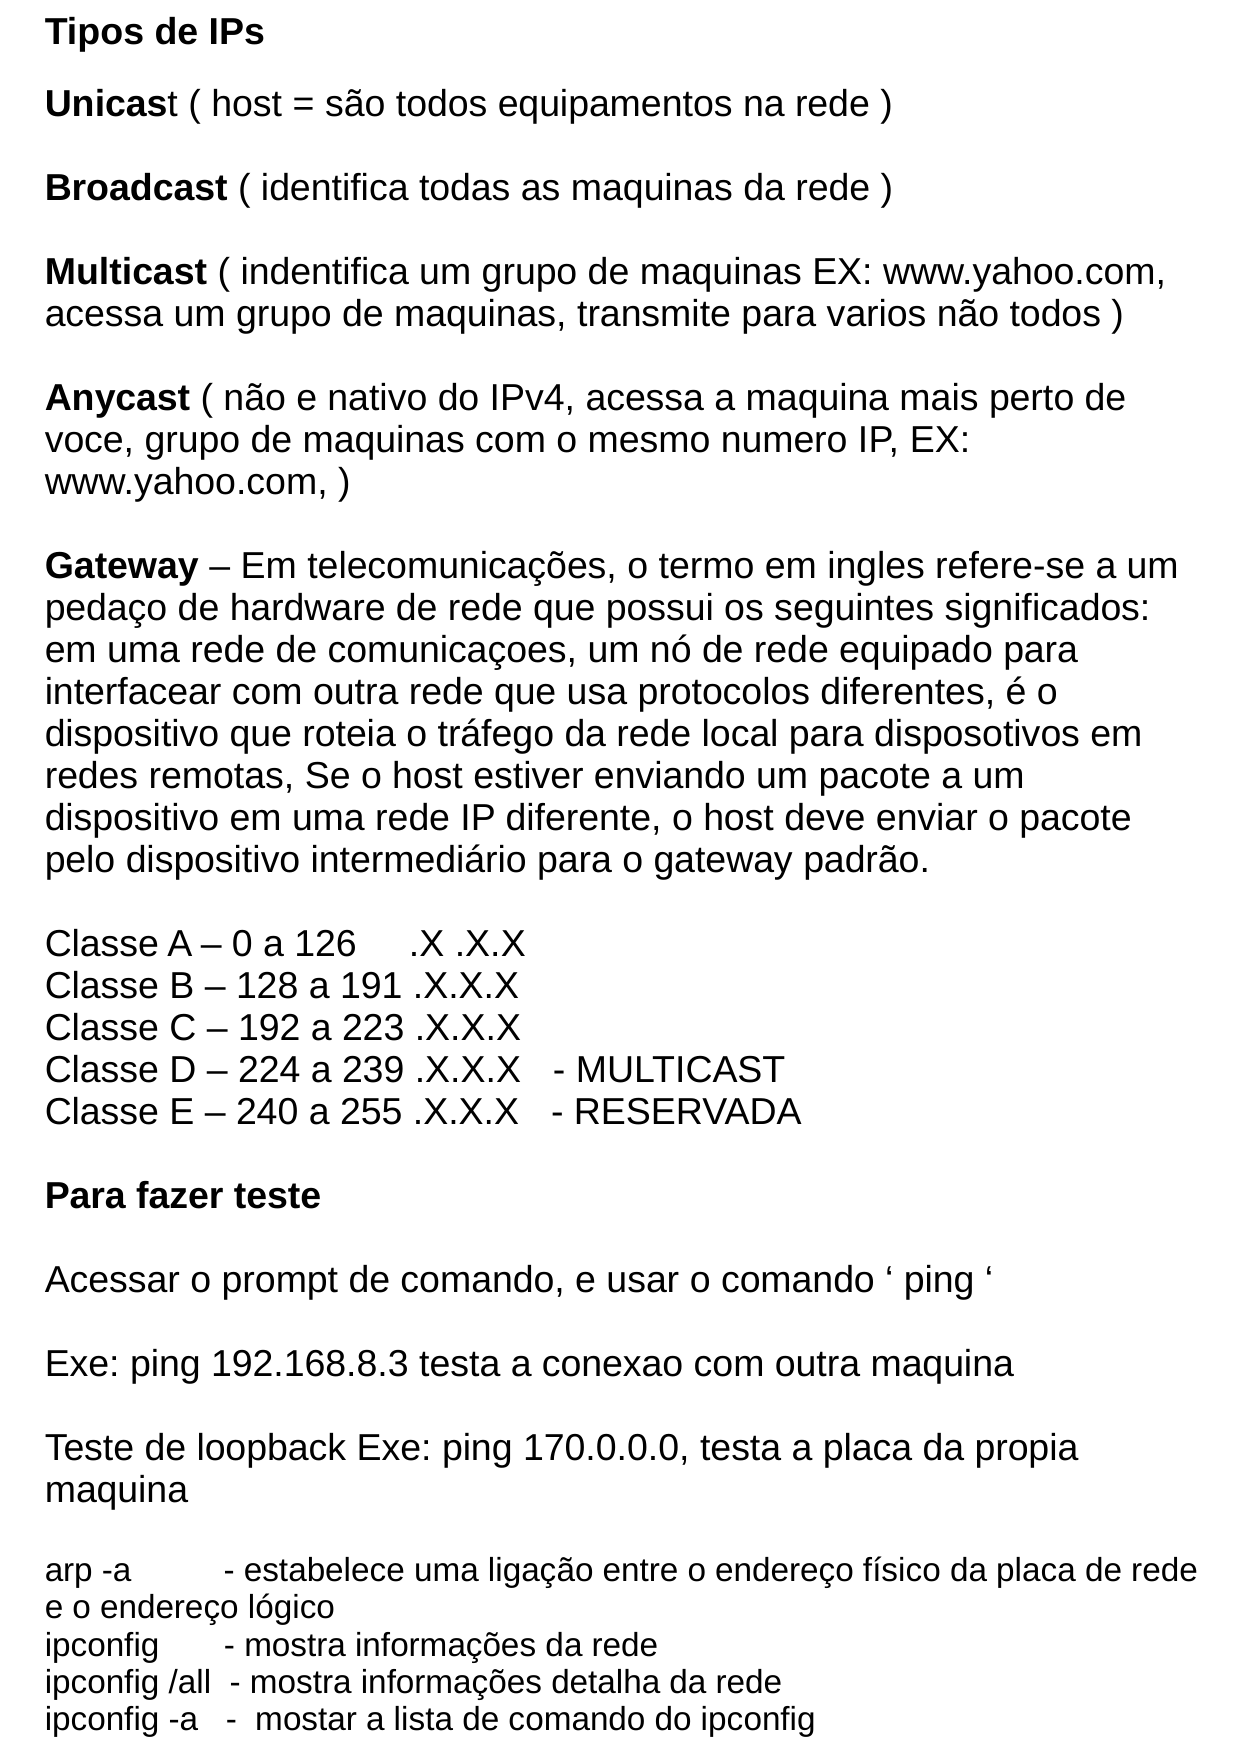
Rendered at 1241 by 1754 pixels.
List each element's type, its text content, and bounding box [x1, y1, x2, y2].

text_box Unicast ( host = são todos equipamentos na rede ) Broadcast ( identifica todas as maquinas da rede ) Multicast ( indentifica um grupo de maquinas EX: www.yahoo.com, acessa um grupo de maquinas, transmite para varios não todos ) Anycast ( não e nativo do IPv4, acessa a maquina mais perto de voce, grupo de maquinas com o mesmo numero IP, EX: www.yahoo.com, ) Gateway – Em telecomunicações, o termo em ingles refere-se a um pedaço de hardware de rede que possui os seguintes significados: em uma rede de comunicaçoes, um nó de rede equipado para interfacear com outra rede que usa protocolos diferentes, é o dispositivo que roteia o tráfego da rede local para disposotivos em redes remotas, Se o host estiver enviando um pacote a um dispositivo em uma rede IP diferente, o host deve enviar o pacote pelo dispositivo intermediário para o gateway padrão. Classe A – 0 a 126 .X .X.X Classe B – 128 a 191 .X.X.X Classe C – 192 a 223 .X.X.X Classe D – 224 a 239 .X.X.X - MULTICAST Classe E – 240 a 255 .X.X.X - RESERVADA Para fazer teste Acessar o prompt de comando, e usar o comando ‘ ping ‘ Exe: ping 192.168.8.3 testa a conexao com outra maquina Teste de loopback Exe: ping 170.0.0.0, testa a placa da propia maquina arp -a - estabelece uma ligação entre o endereço físico da placa de rede e o endereço lógico ipconfig - mostra informações da rede ipconfig /all - mostra informações detalha da rede ipconfig -a - mostar a lista de comando do ipconfig [30, 75, 1216, 1754]
text_box Tipos de IPs [30, 3, 545, 61]
